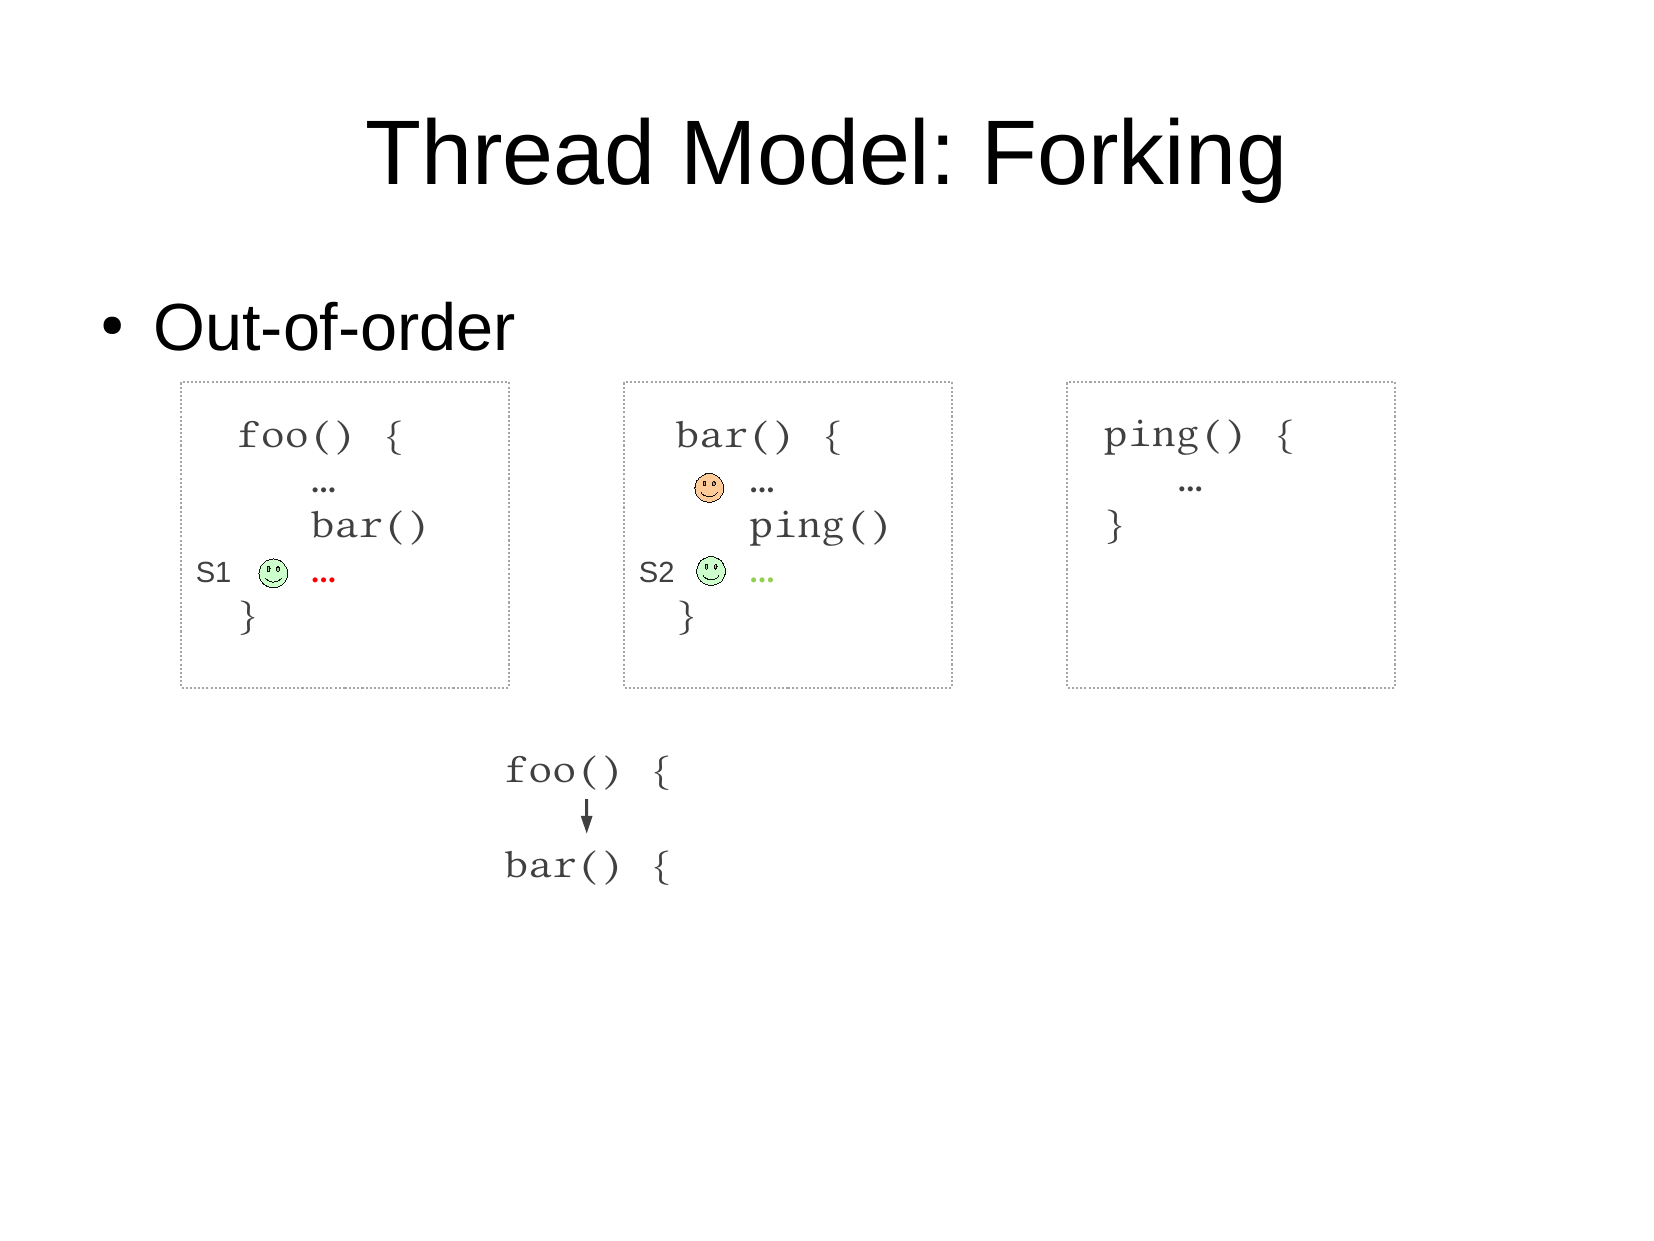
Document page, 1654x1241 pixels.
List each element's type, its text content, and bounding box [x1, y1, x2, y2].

text_box foo() { [489, 737, 688, 798]
text_box bar() { [489, 832, 688, 893]
text_box [694, 473, 724, 503]
text_box S1 [181, 546, 247, 597]
title Thread Model: Forking [82, 49, 1571, 257]
text_box bar() { … ping() … } [660, 402, 909, 643]
text_box [258, 558, 288, 588]
text_box S2 [624, 546, 690, 597]
list Out-of-order [82, 290, 1571, 1010]
text_box [696, 556, 726, 586]
text_box foo() { … bar() … } [222, 402, 446, 643]
text_box ping() { … } [1089, 401, 1311, 552]
